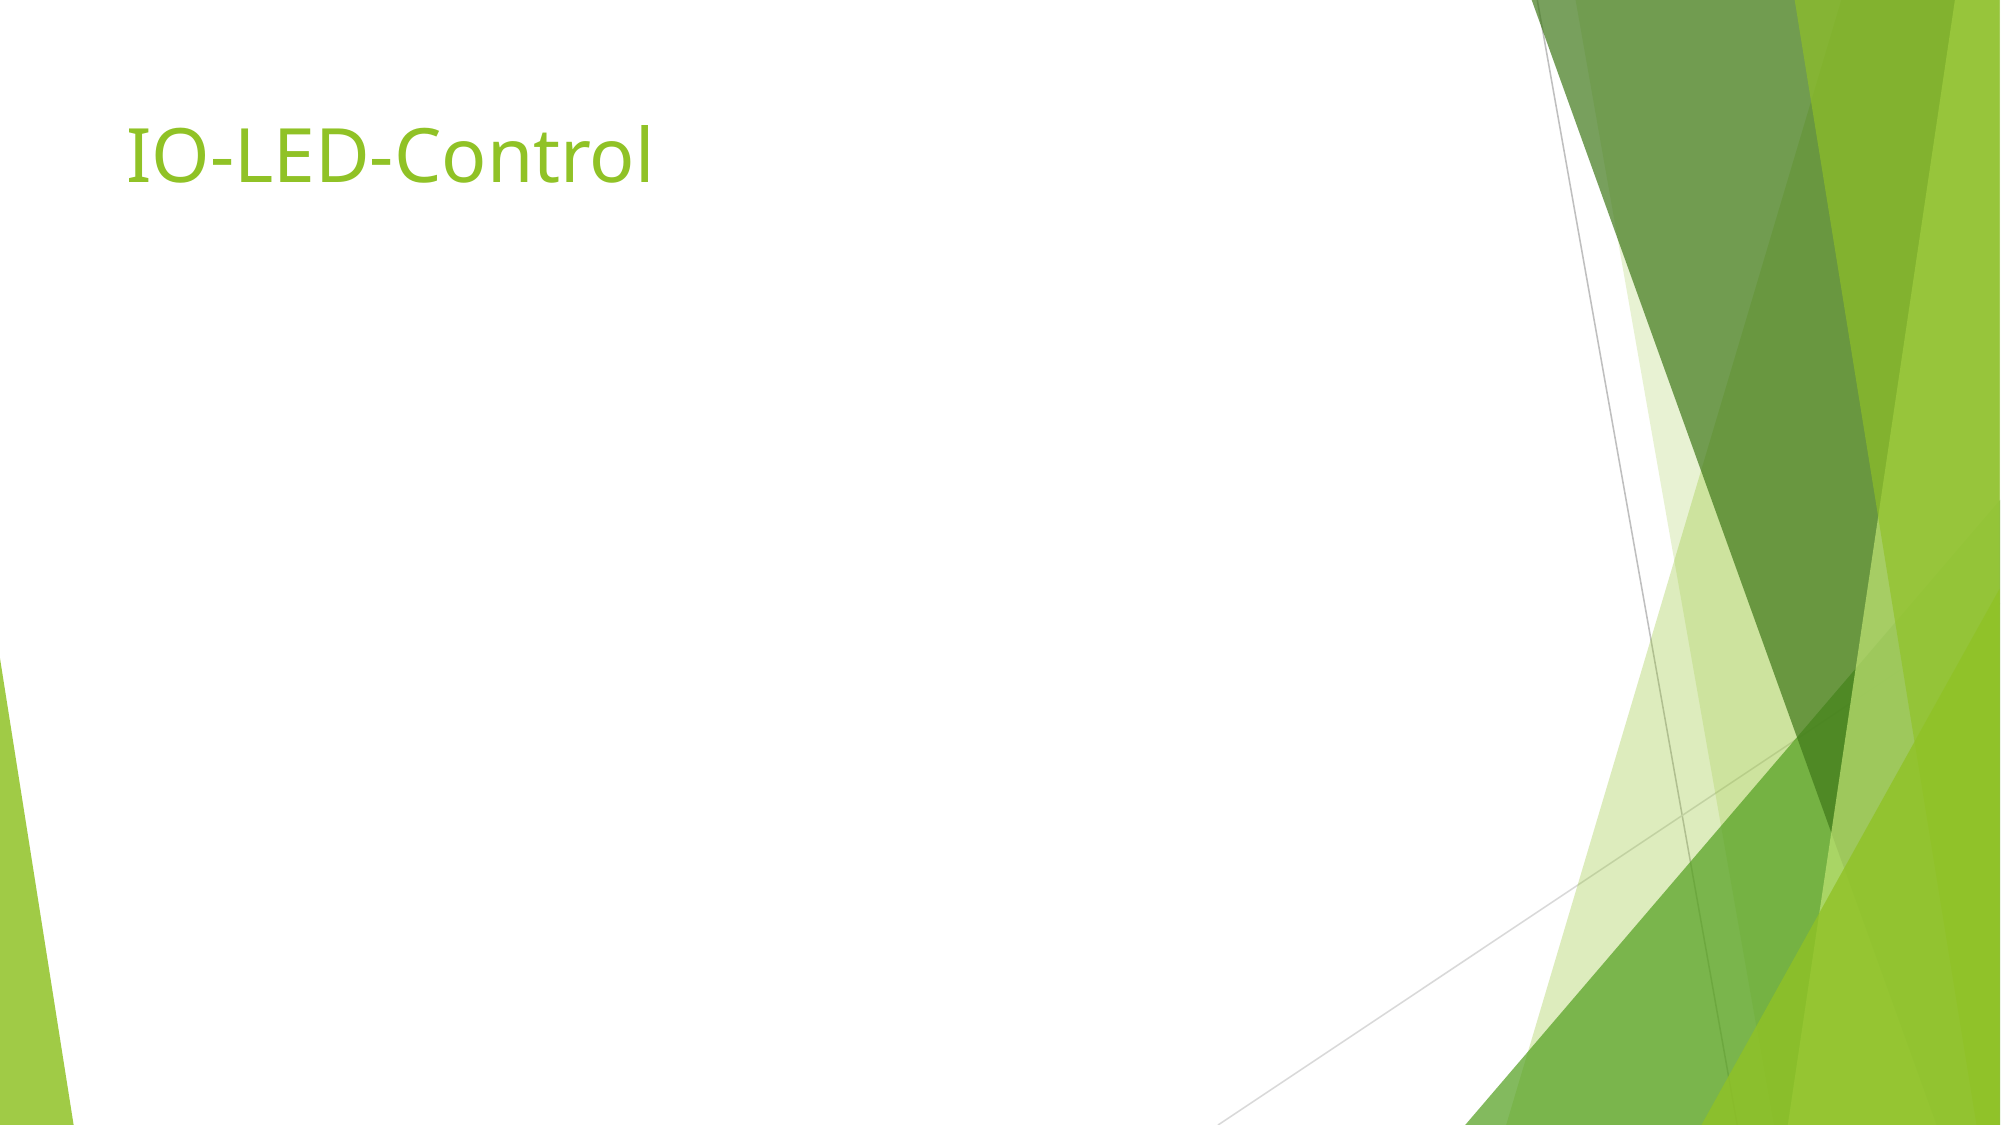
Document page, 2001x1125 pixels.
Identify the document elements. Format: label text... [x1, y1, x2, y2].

title IO-LED-Control [111, 99, 1522, 317]
